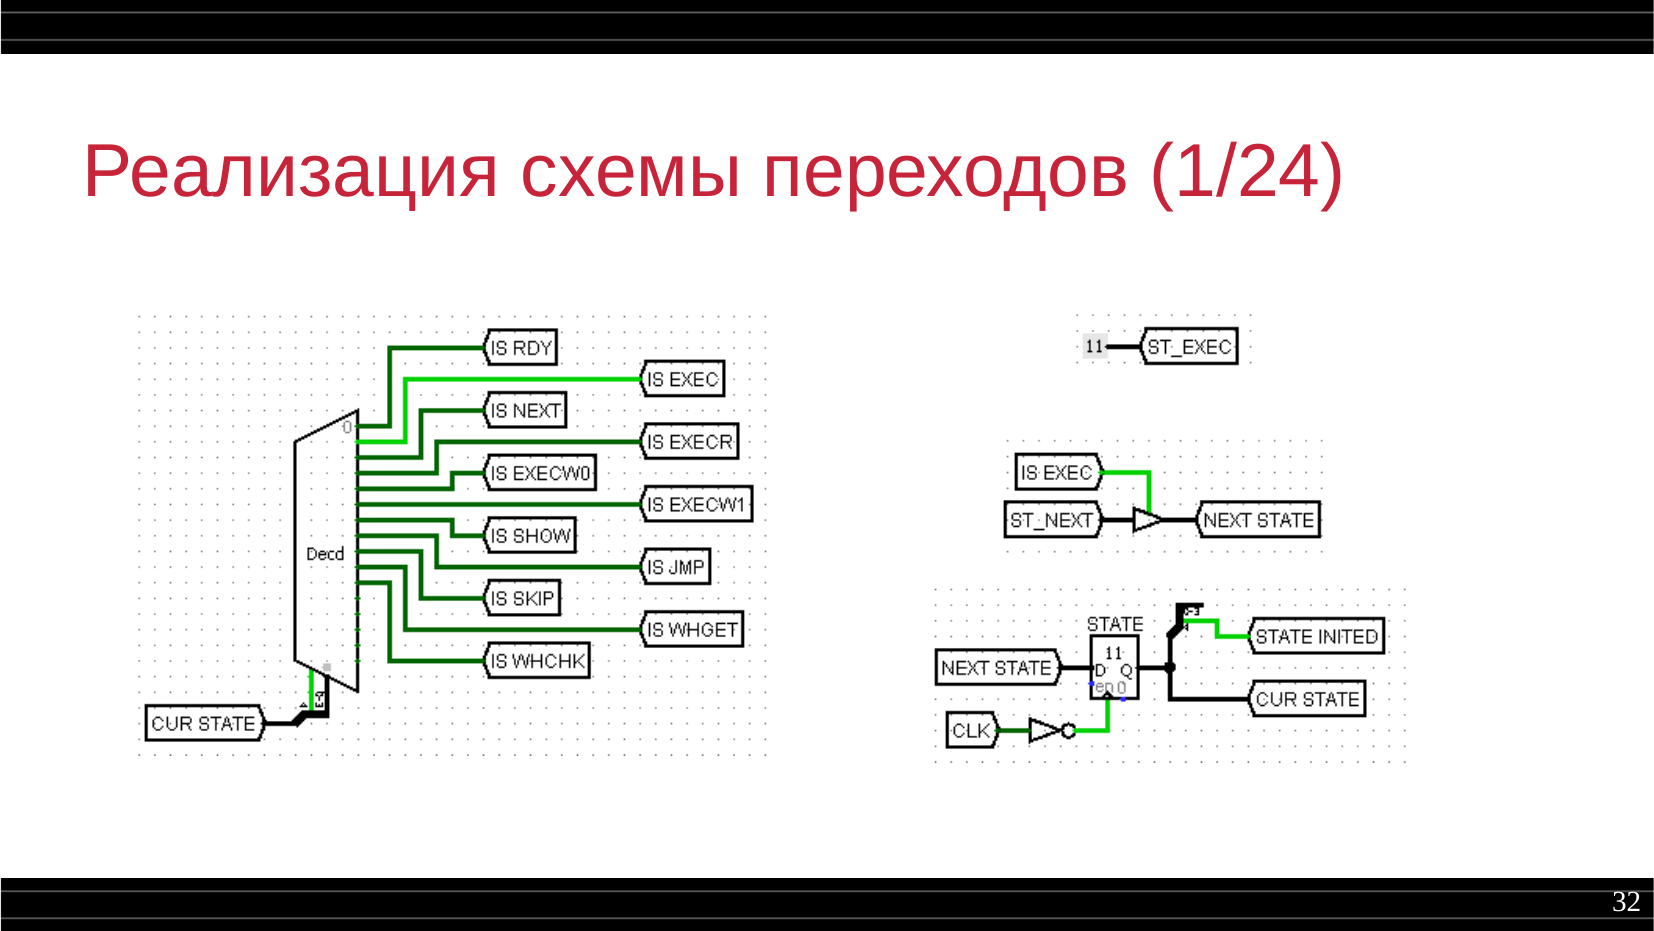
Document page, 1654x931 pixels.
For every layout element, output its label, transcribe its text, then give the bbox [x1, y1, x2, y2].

picture [993, 434, 1337, 556]
title Реализация схемы переходов (1/24) [82, 92, 1571, 248]
picture [0, 878, 1654, 931]
picture [0, 0, 1654, 54]
picture [134, 313, 768, 756]
picture [921, 578, 1409, 764]
picture [1072, 313, 1258, 378]
